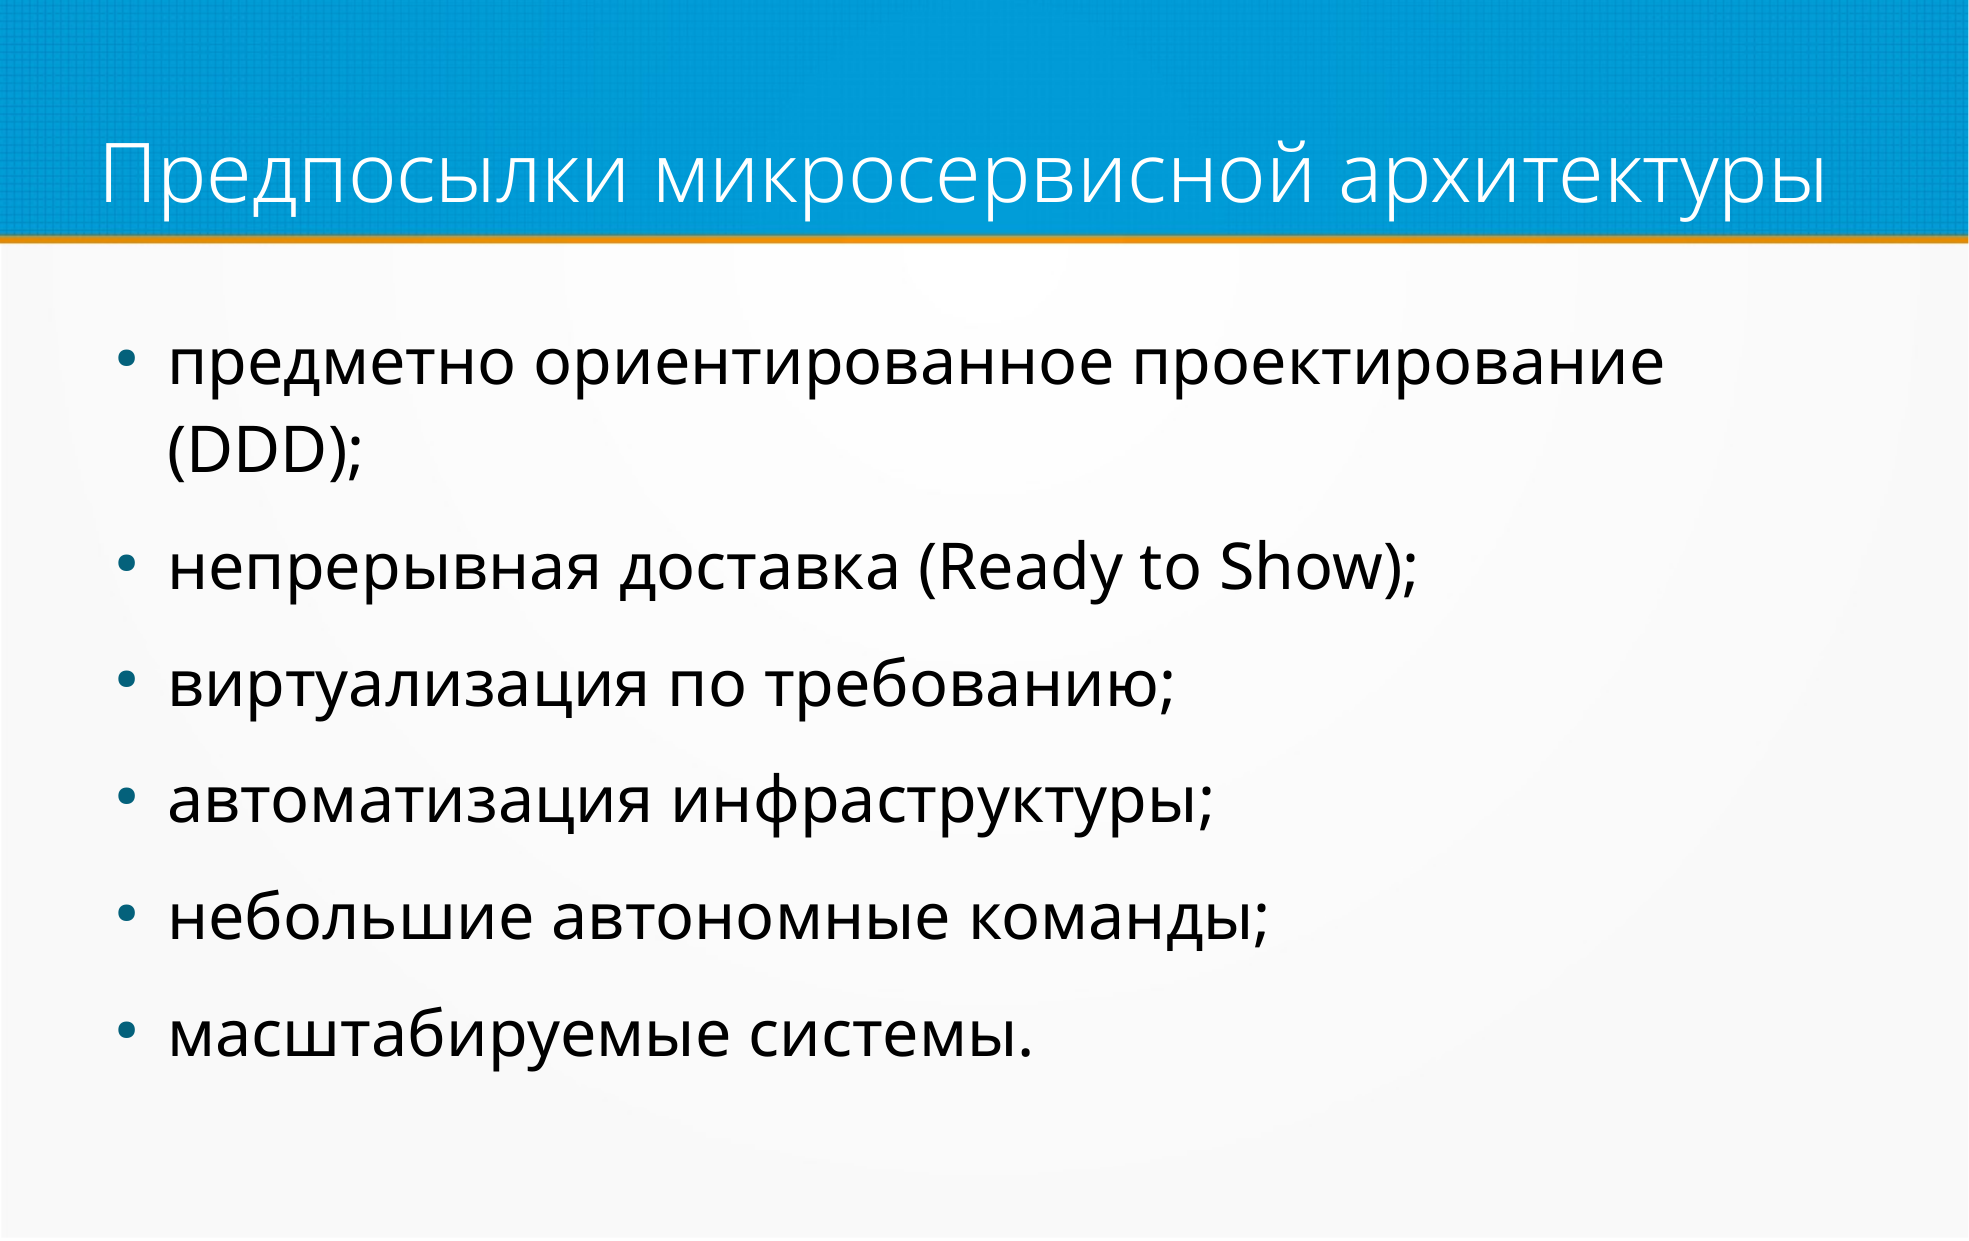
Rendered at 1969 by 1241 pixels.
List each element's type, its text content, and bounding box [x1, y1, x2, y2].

title Предпосылки микросервисной архитектуры [98, 19, 1870, 227]
picture [0, 233, 1969, 1241]
list предметно ориентированное проектирование (DDD); непрерывная доставка (Ready to Show); виртуализация по требованию; автоматизация инфраструктуры; небольшие автономные команды; масштабируемые системы. [98, 315, 1861, 1081]
